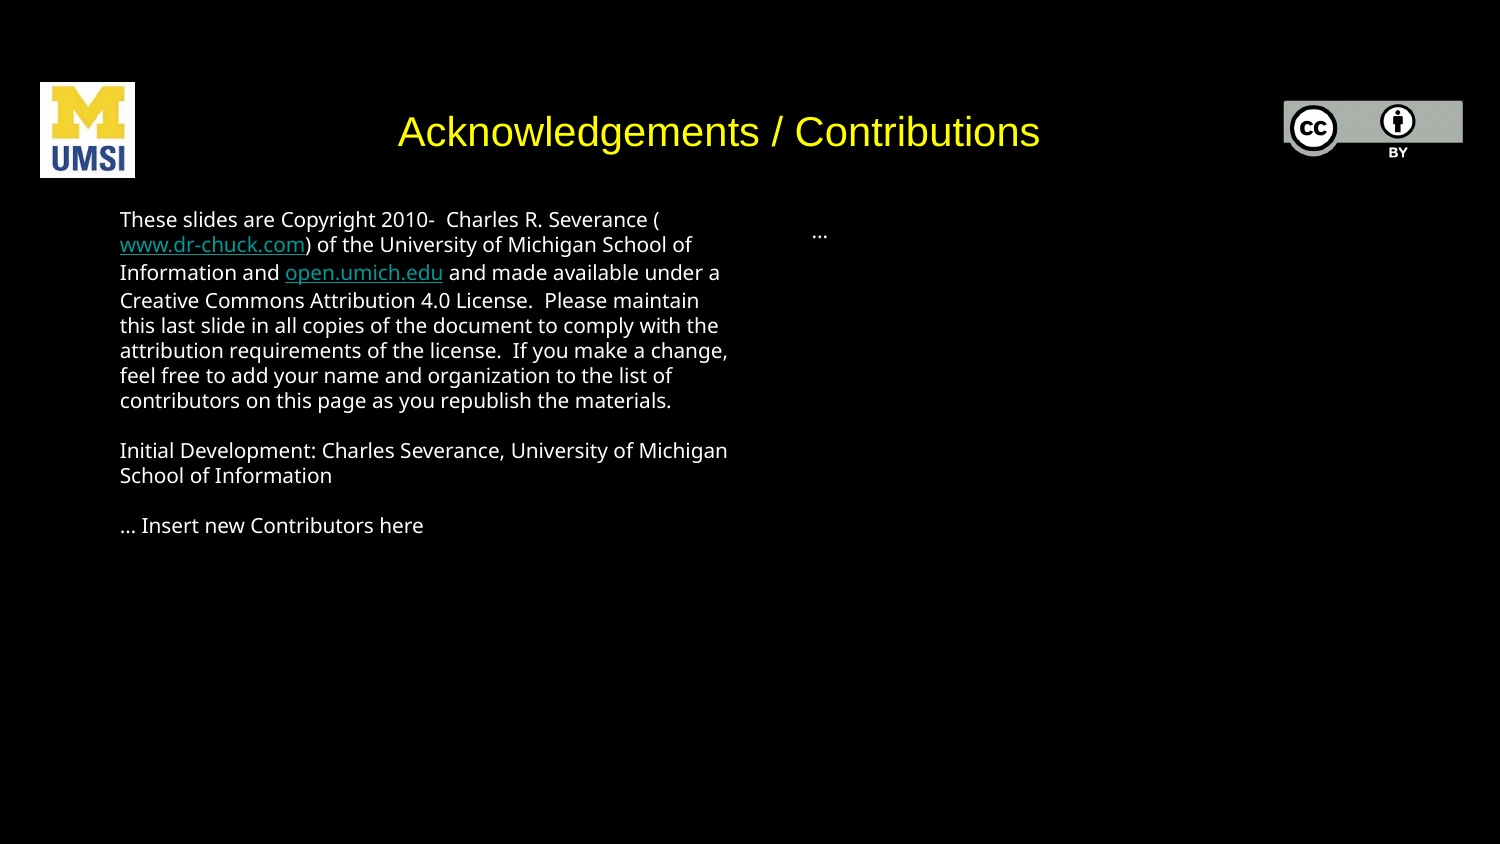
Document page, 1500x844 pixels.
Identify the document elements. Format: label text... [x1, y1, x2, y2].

picture [40, 82, 135, 178]
picture [1282, 99, 1464, 161]
text_box These slides are Copyright 2010- Charles R. Severance (www.dr-chuck.com) of the University of Michigan School of Information and open.umich.edu and made available under a Creative Commons Attribution 4.0 License. Please maintain this last slide in all copies of the document to comply with the attribution requirements of the license. If you make a change, feel free to add your name and organization to the list of contributors on this page as you republish the materials. Initial Development: Charles Severance, University of Michigan School of Information … Insert new Contributors here [111, 197, 739, 739]
text_box Acknowledgements / Contributions [135, 98, 1305, 161]
text_box ... [803, 209, 1431, 739]
